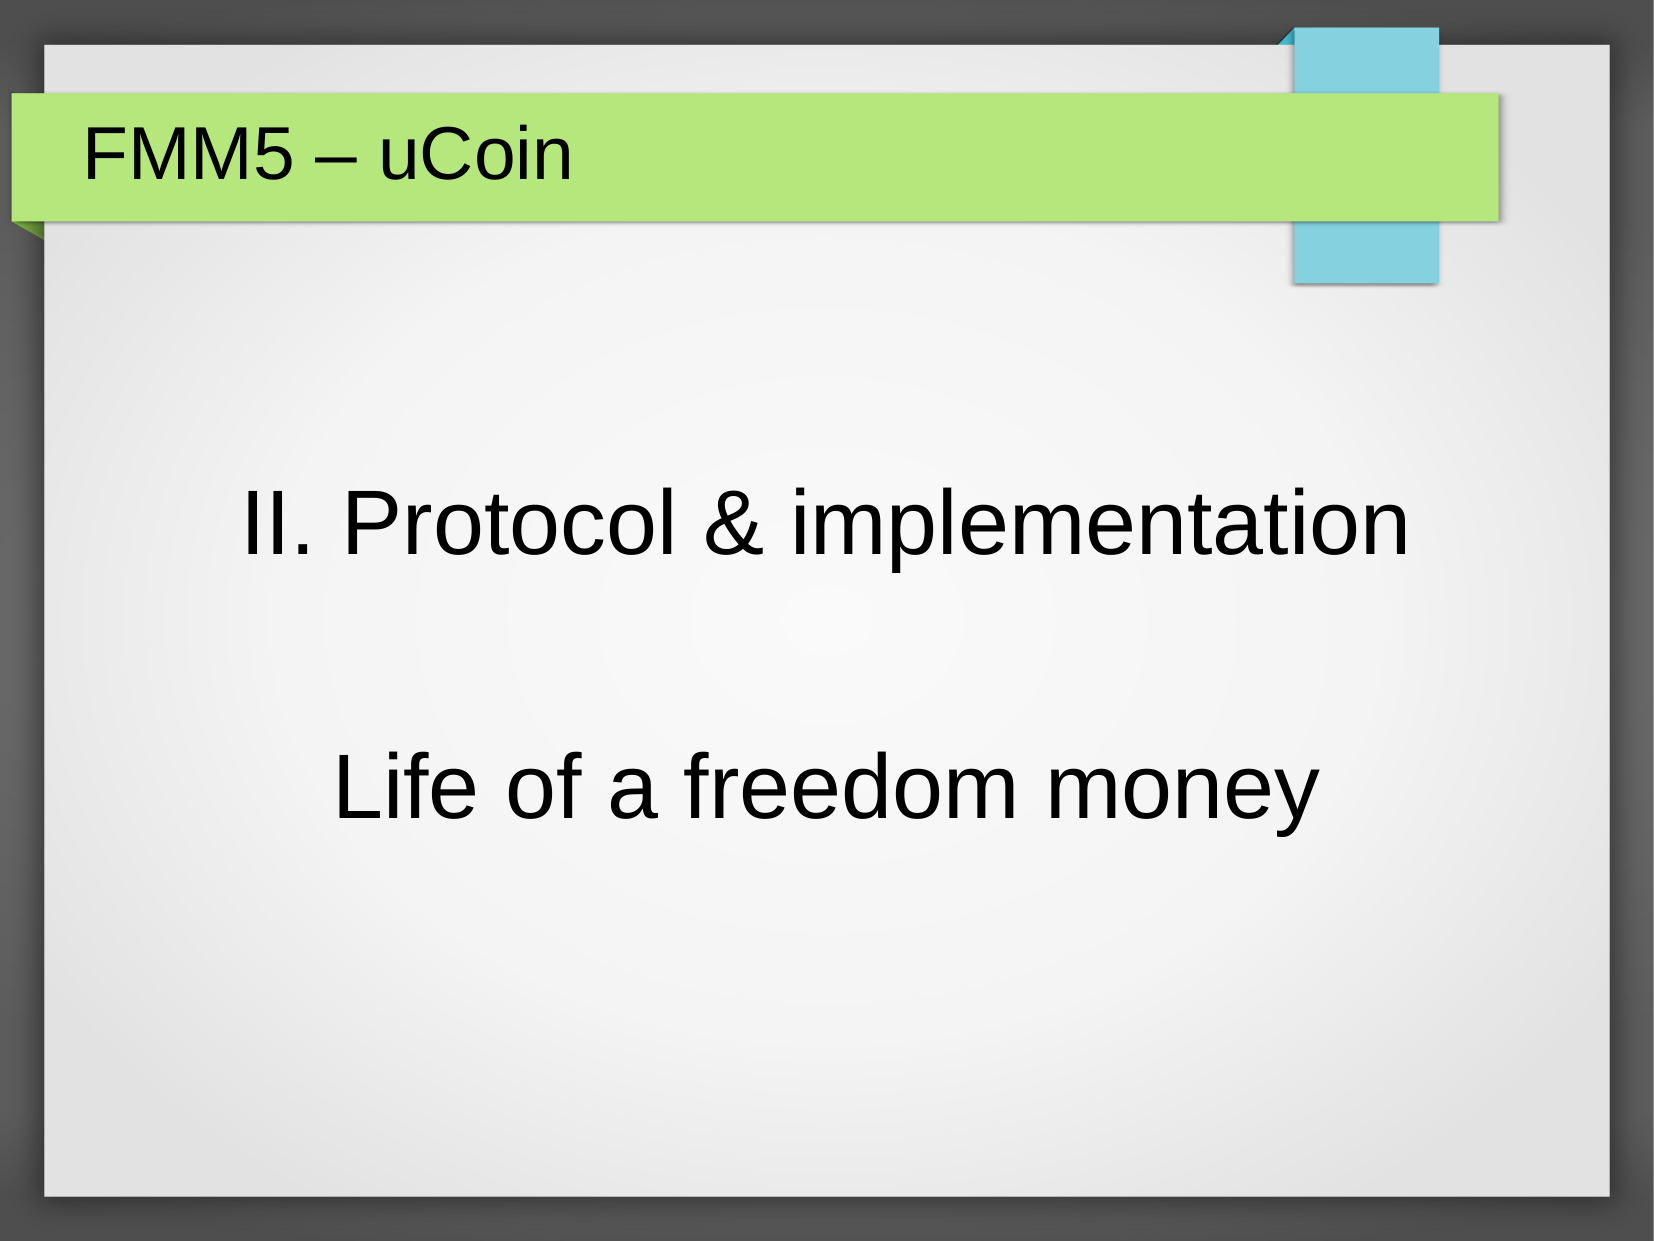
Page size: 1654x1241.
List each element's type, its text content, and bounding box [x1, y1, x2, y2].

list II. Protocol & implementation Life of a freedom money [82, 295, 1571, 1015]
title FMM5 – uCoin [82, 94, 1264, 213]
picture [0, 0, 1654, 1241]
